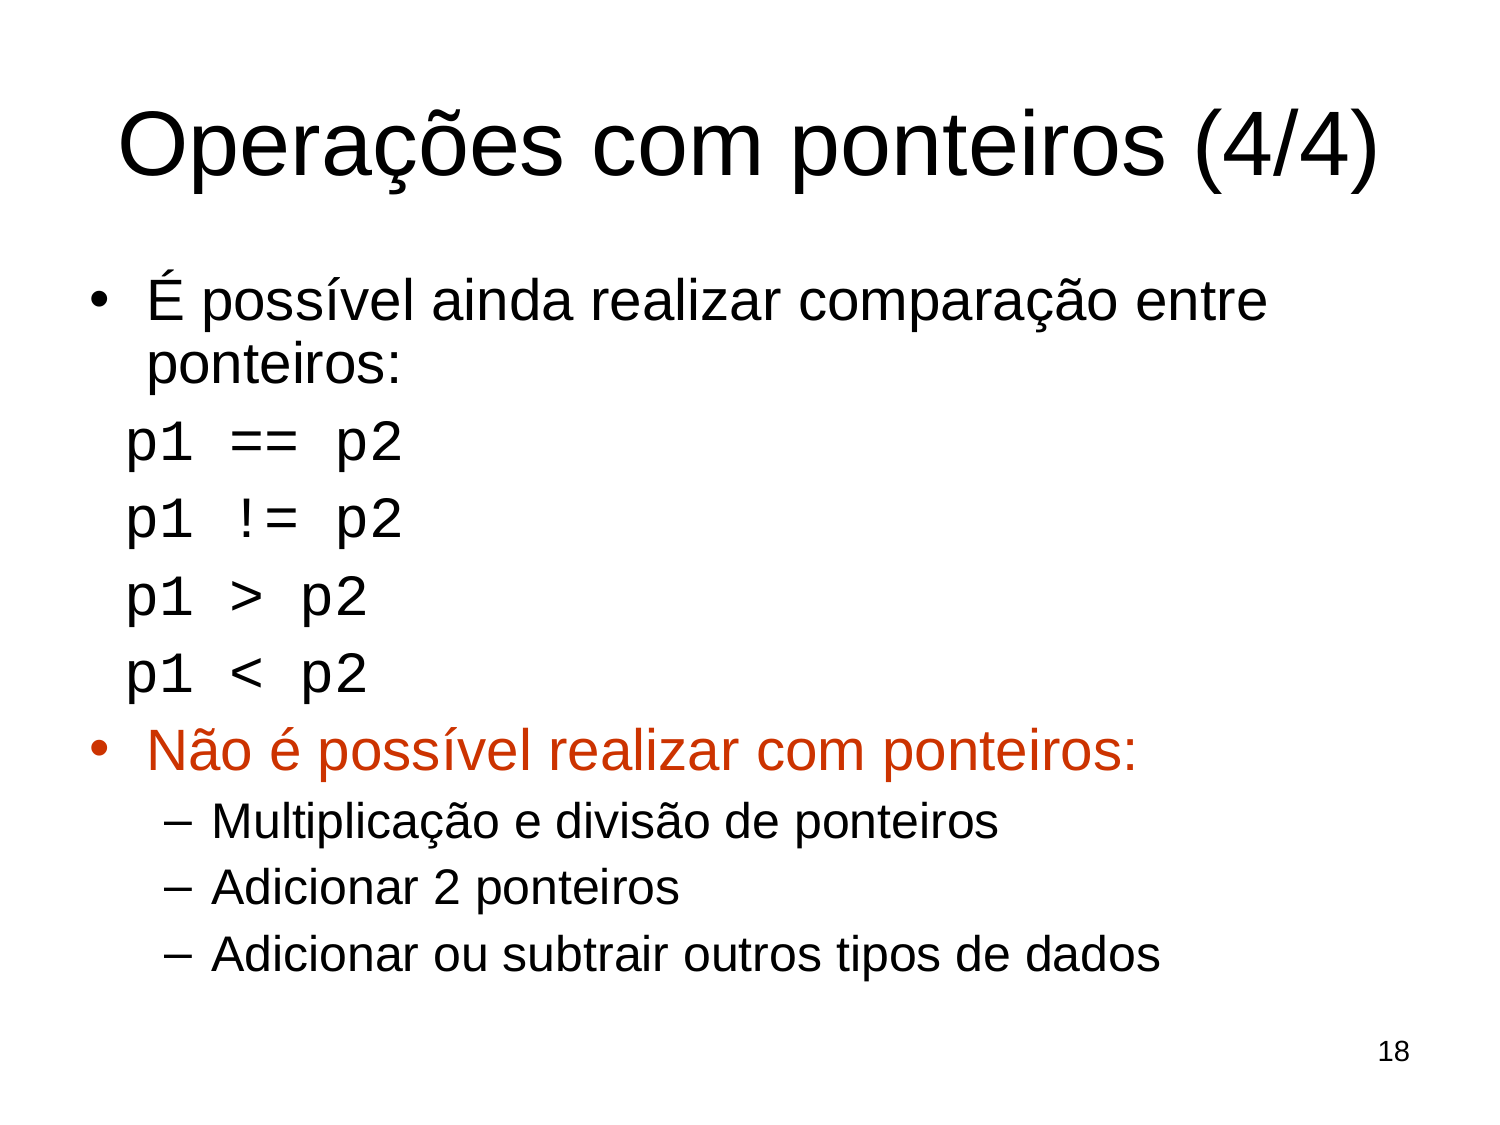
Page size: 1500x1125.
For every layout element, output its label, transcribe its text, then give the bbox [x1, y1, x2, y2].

list É possível ainda realizar comparação entre ponteiros: p1 == p2 p1 != p2 p1 > p2 p1 < p2 Não é possível realizar com ponteiros: Multiplicação e divisão de ponteiros Adicionar 2 ponteiros Adicionar ou subtrair outros tipos de dados [75, 262, 1426, 1005]
title Operações com ponteiros (4/4) [75, 45, 1426, 233]
